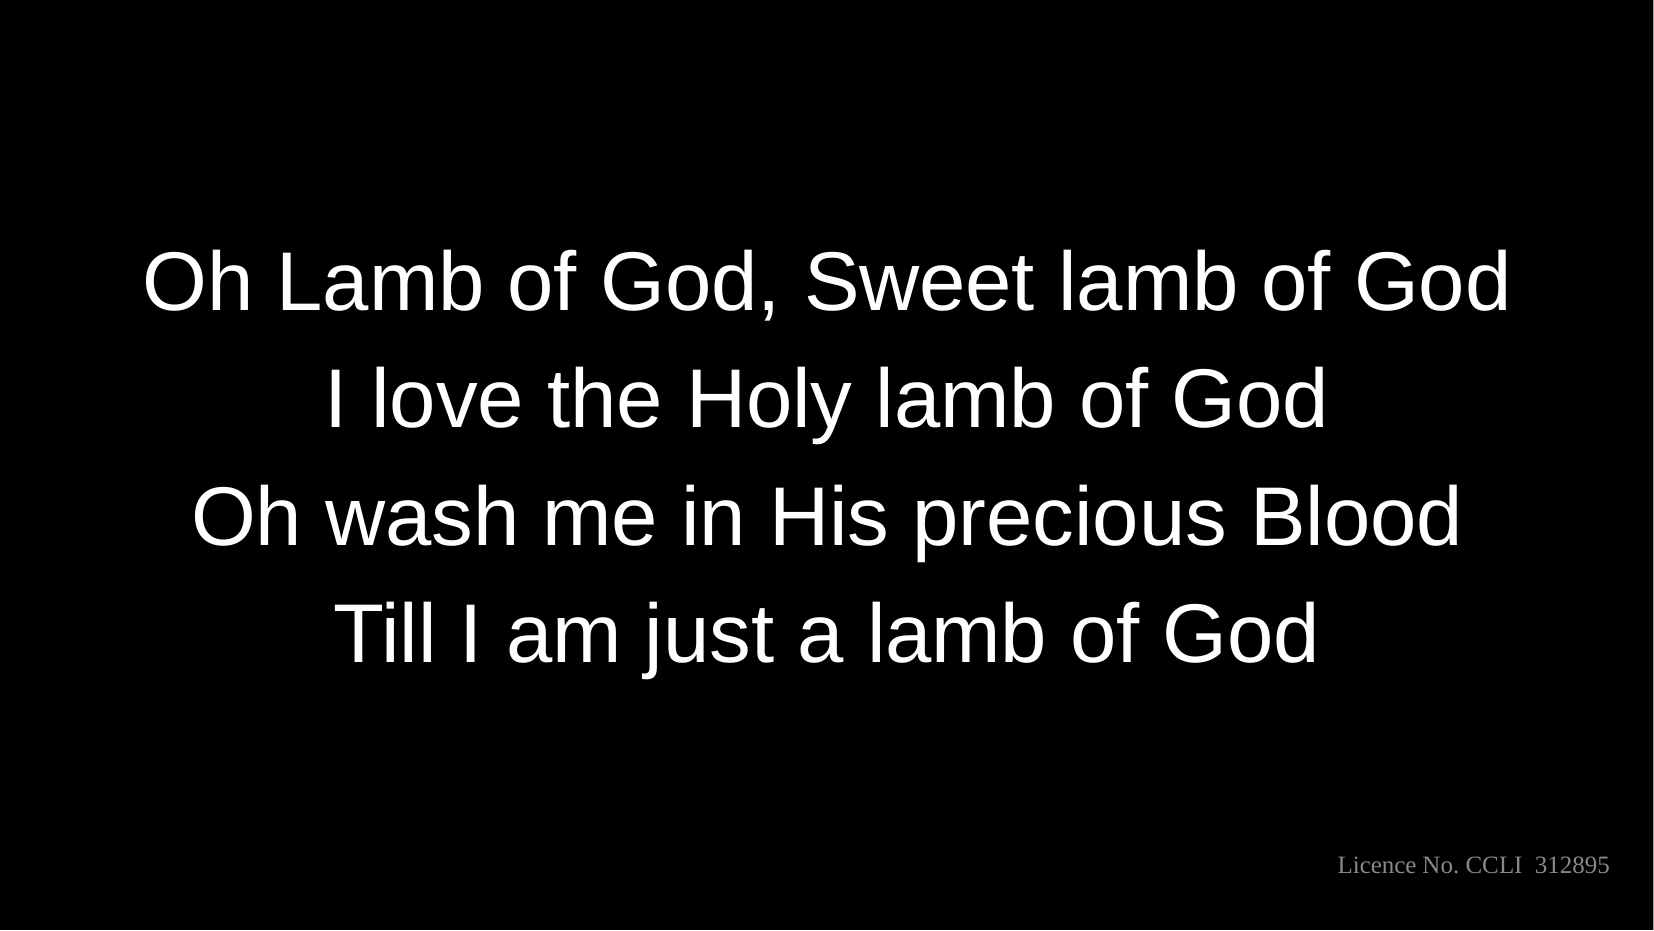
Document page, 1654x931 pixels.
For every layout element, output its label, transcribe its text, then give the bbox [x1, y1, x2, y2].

text_box Licence No. CCLI 312895 [1275, 840, 1626, 887]
text_box Oh Lamb of God, Sweet lamb of God I love the Holy lamb of God Oh wash me in His precious Blood Till I am just a lamb of God [0, 230, 1654, 922]
